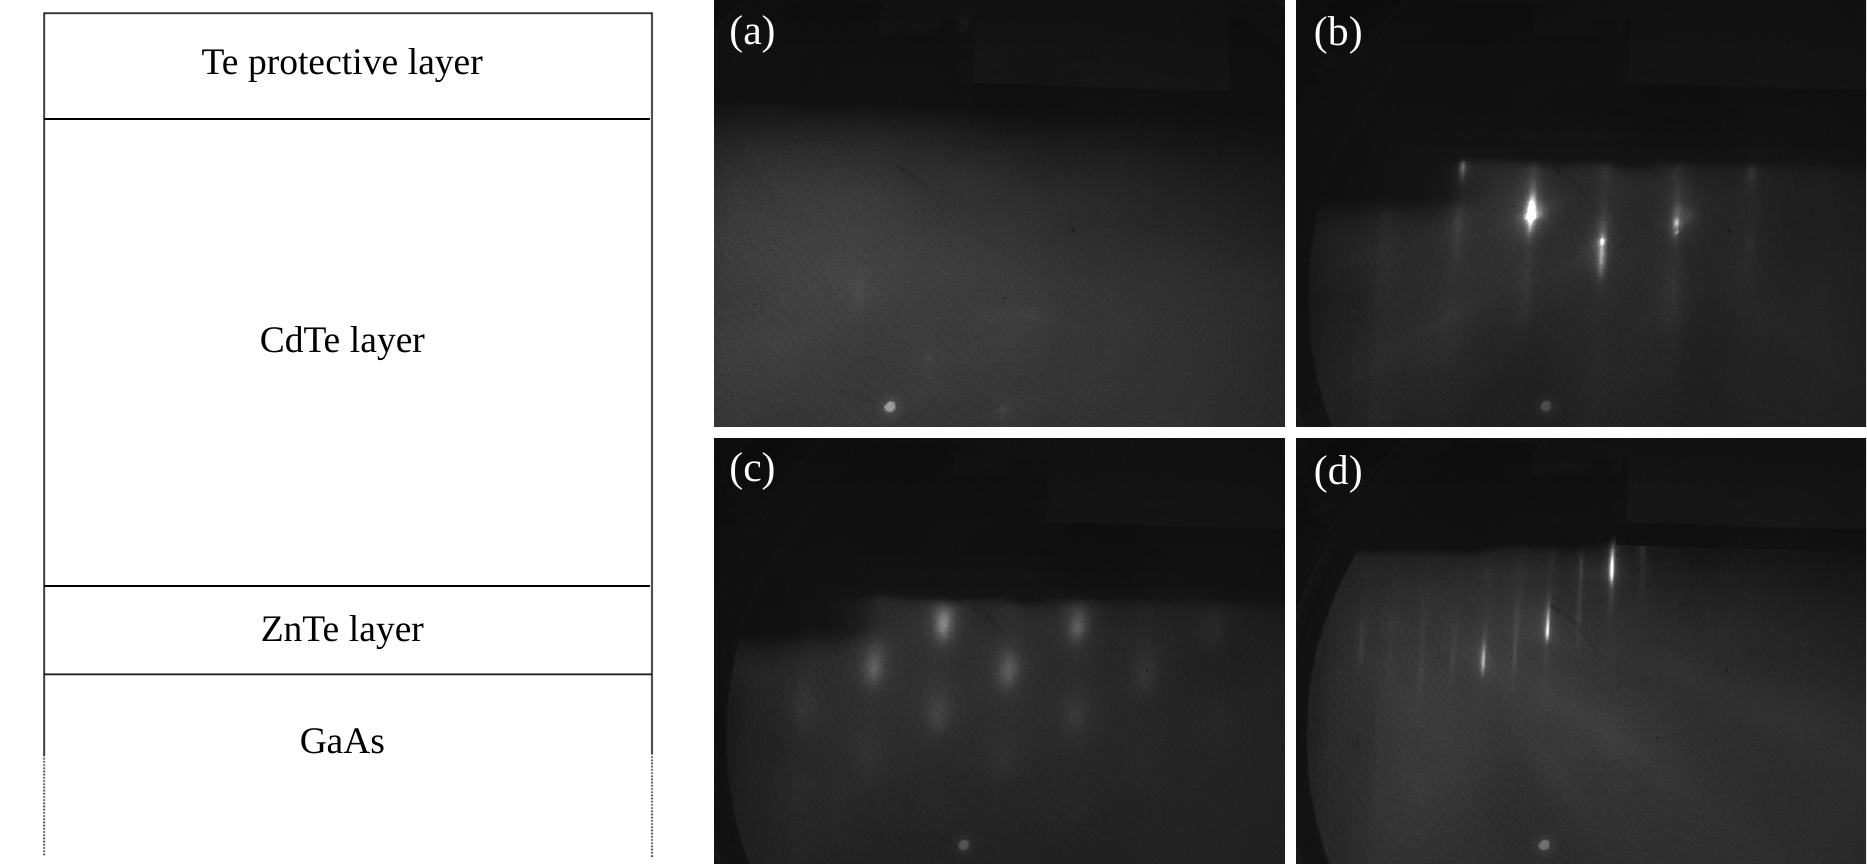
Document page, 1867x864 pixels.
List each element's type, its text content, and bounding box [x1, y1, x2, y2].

text_box (b) [1299, 1, 1386, 71]
picture [1296, 438, 1867, 864]
text_box (c) [714, 437, 801, 506]
text_box CdTe layer [47, 311, 638, 369]
picture [1296, 0, 1867, 427]
text_box (a) [714, 0, 801, 69]
picture [7, 0, 704, 857]
text_box GaAs [47, 712, 638, 771]
text_box (d) [1299, 439, 1386, 509]
text_box Te protective layer [47, 33, 638, 92]
text_box ZnTe layer [47, 600, 638, 658]
picture [714, 438, 1285, 864]
picture [714, 0, 1285, 427]
